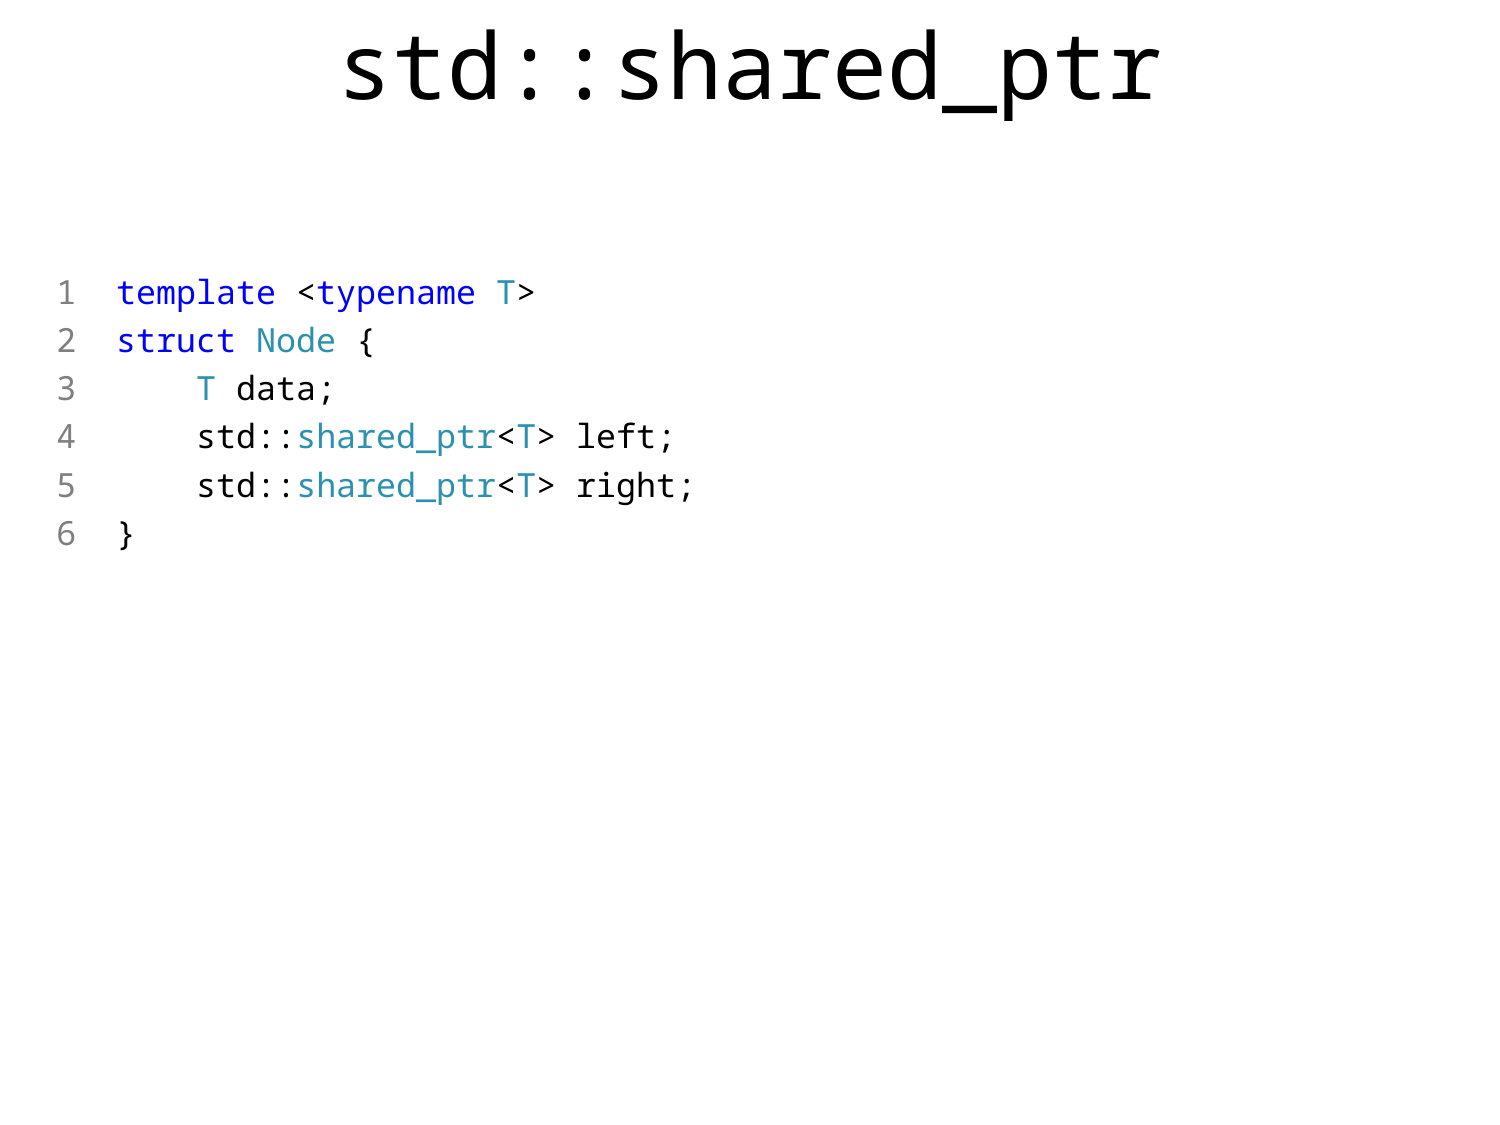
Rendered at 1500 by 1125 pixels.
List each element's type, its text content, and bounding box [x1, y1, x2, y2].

list 1 template <typename T> 2 struct Node { 3 T data; 4 std::shared_ptr<T> left; 5 std::shared_ptr<T> right; 6 } [41, 137, 1459, 1125]
title std::shared_ptr [0, 0, 1500, 126]
